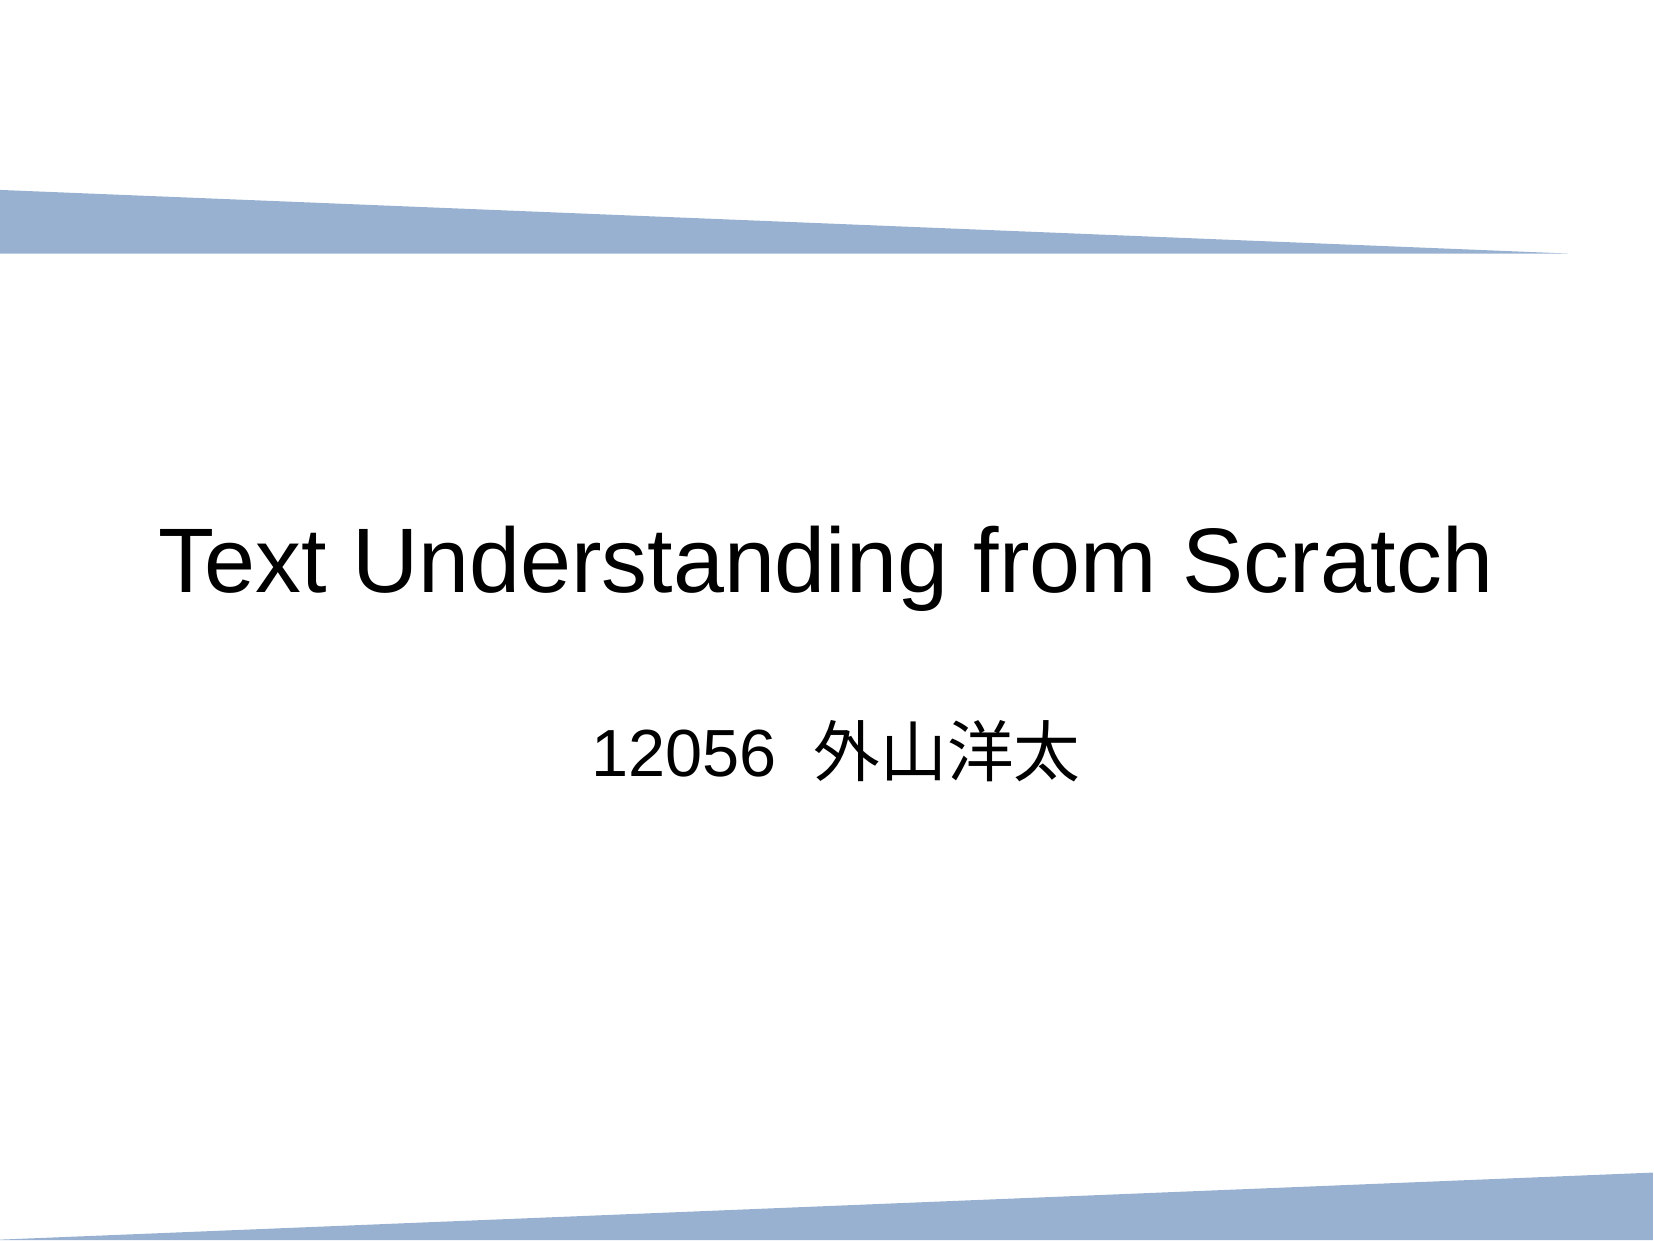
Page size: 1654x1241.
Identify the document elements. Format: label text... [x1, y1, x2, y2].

title Text Understanding from Scratch [82, 456, 1571, 664]
subtitle 12056 外山洋太 [442, 673, 1211, 821]
